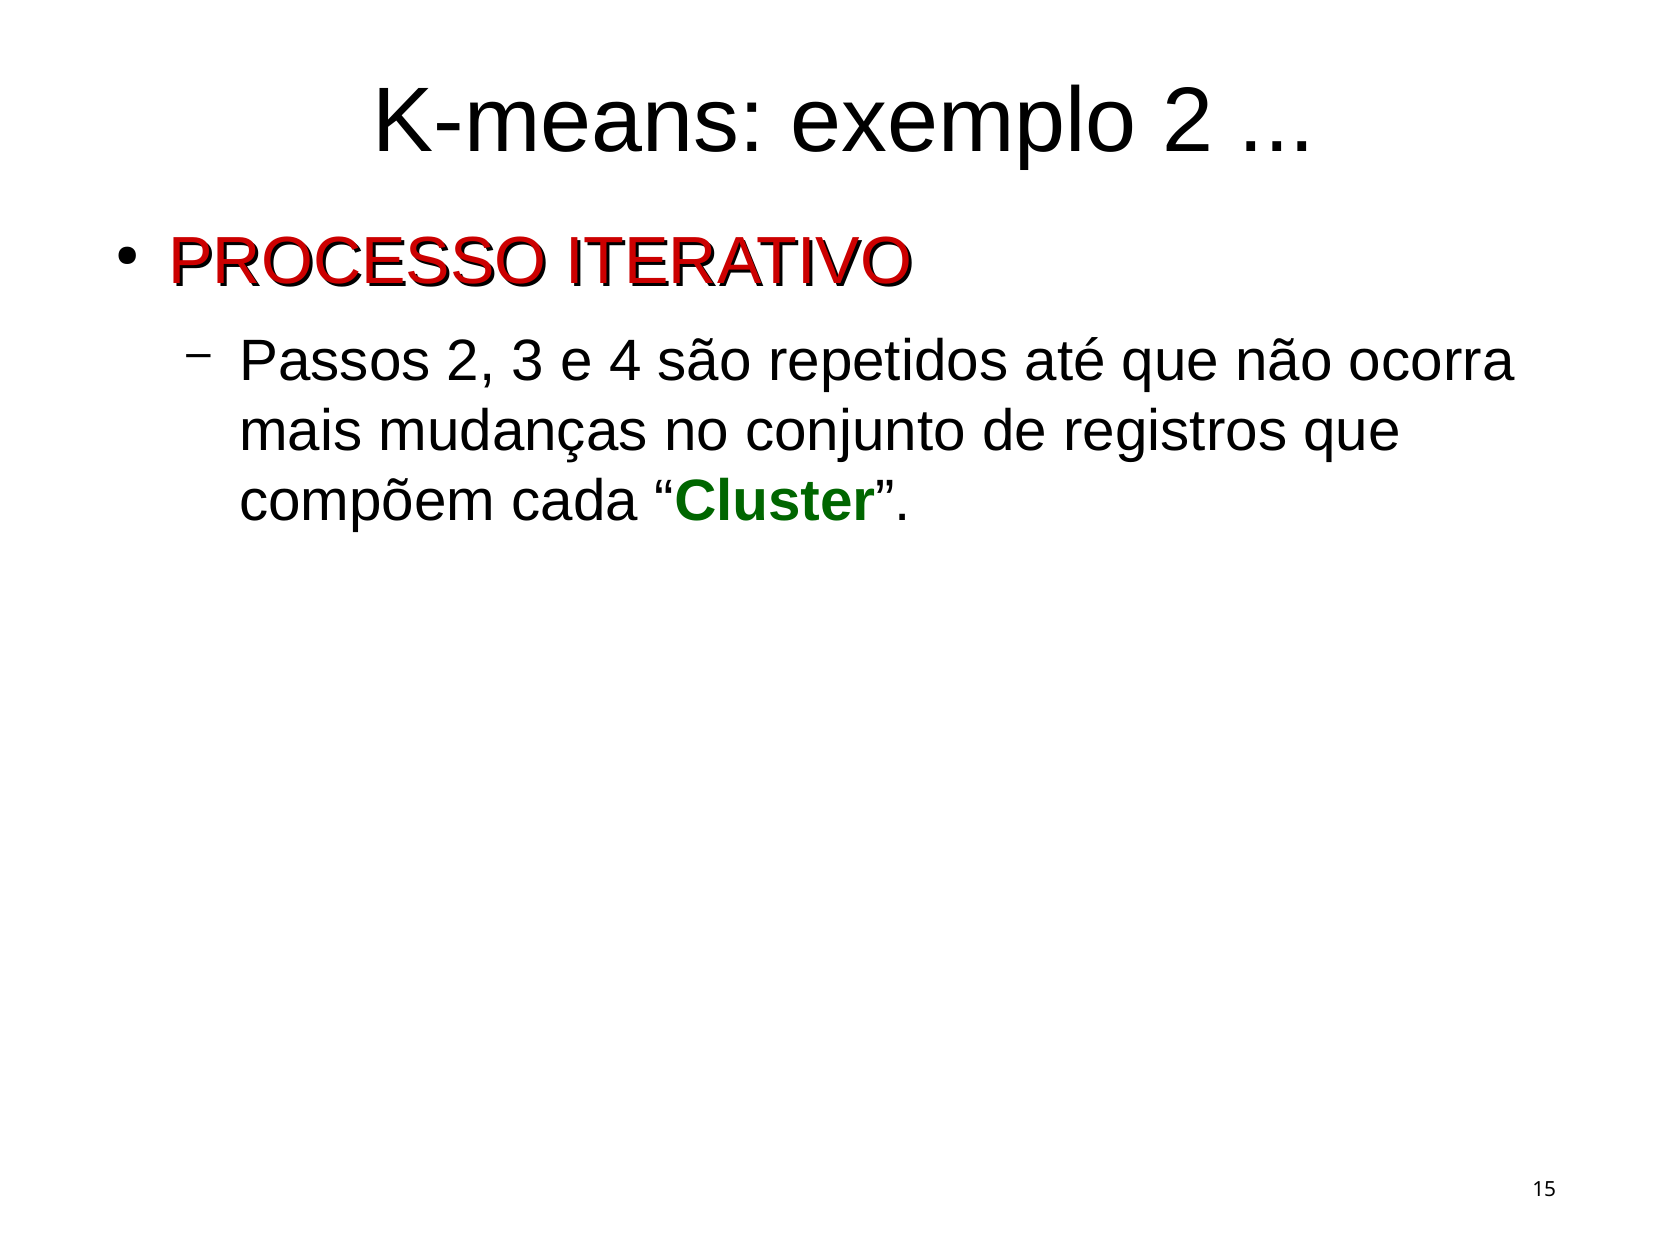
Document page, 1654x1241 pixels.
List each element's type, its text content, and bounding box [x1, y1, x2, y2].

title K-means: exemplo 2 ... [82, 50, 1571, 178]
text_box <número> [1373, 1166, 1571, 1213]
list PROCESSO ITERATIVO Passos 2, 3 e 4 são repetidos até que não ocorra mais mudanças no conjunto de registros que compõem cada “Cluster”. [82, 209, 1571, 1128]
